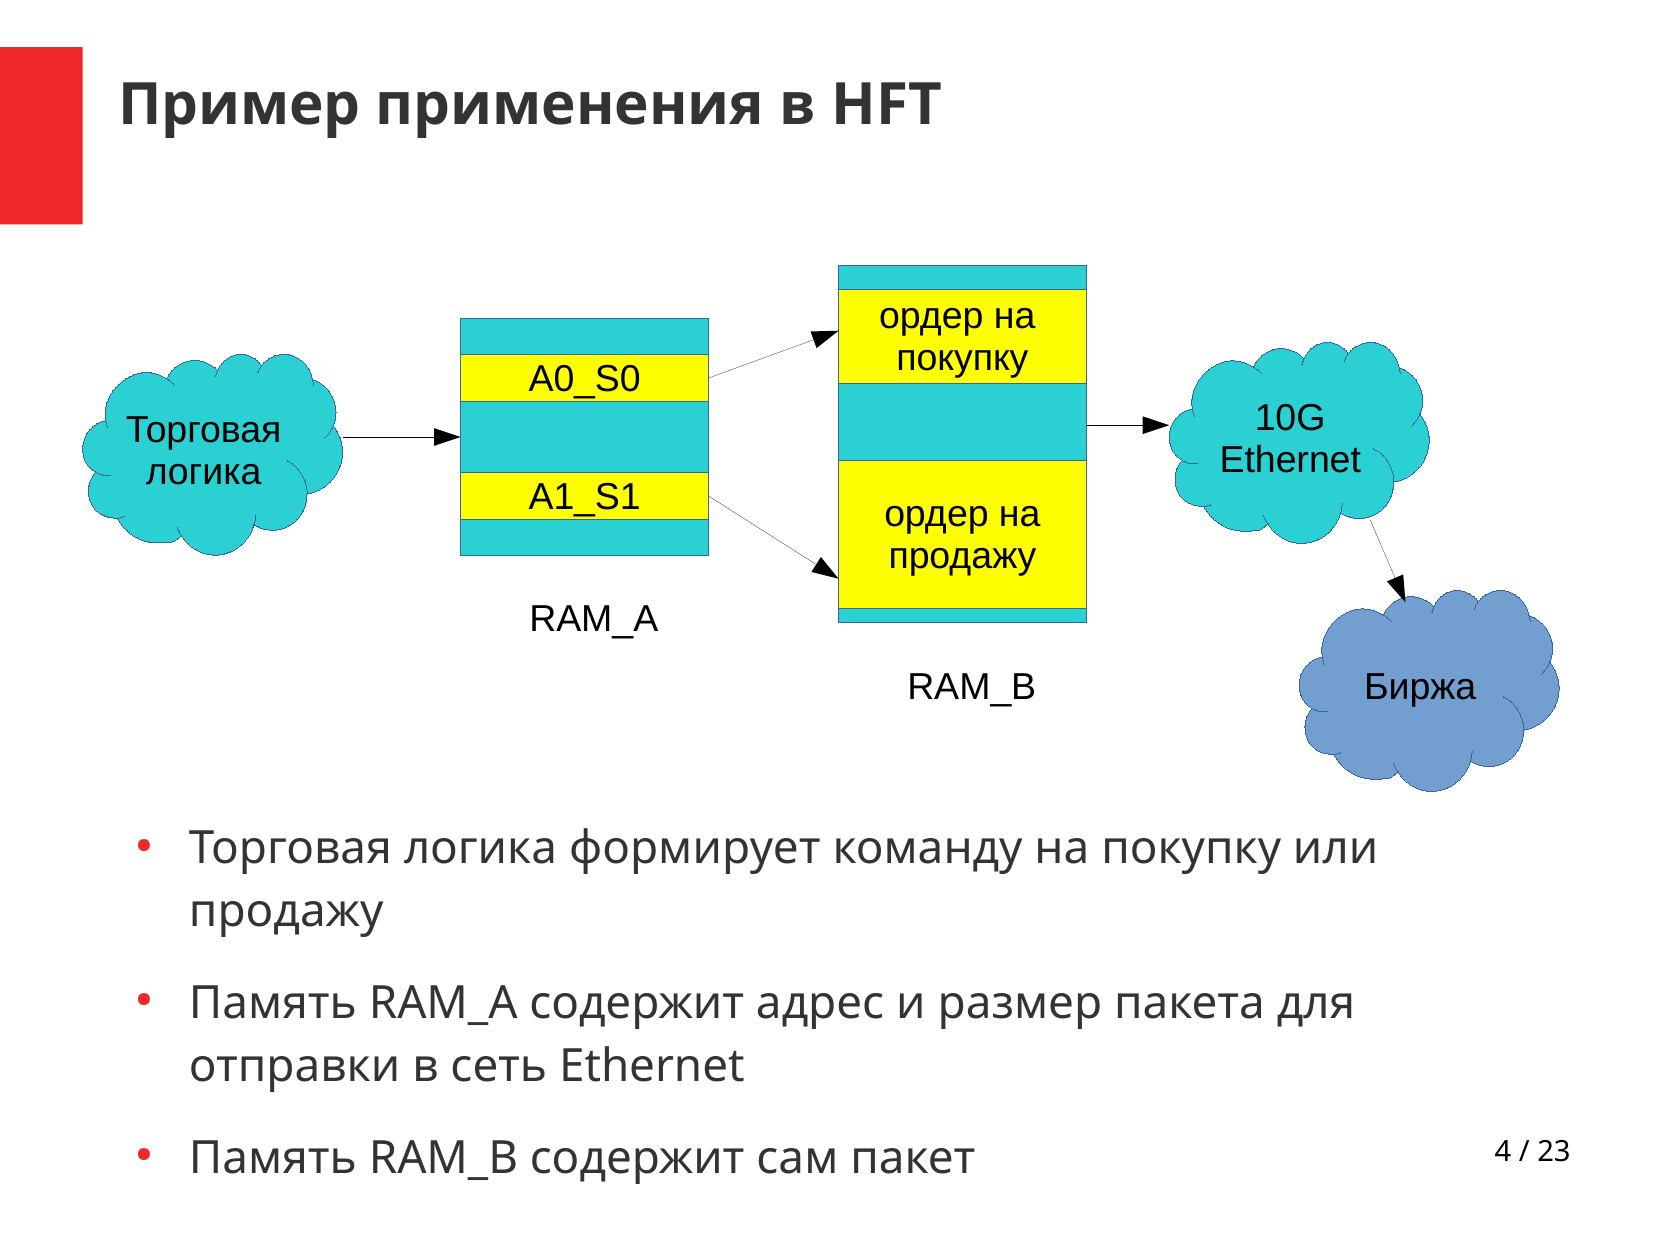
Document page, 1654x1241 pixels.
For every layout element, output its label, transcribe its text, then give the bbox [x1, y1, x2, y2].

text_box 10G Ethernet [1169, 342, 1430, 544]
text_box [838, 384, 1087, 460]
text_box A1_S1 [460, 472, 709, 520]
text_box [460, 520, 709, 556]
text_box ордер на продажу [838, 460, 1087, 609]
text_box RAM_B [892, 658, 1052, 715]
text_box Торговая логика [82, 354, 343, 556]
text_box A0_S0 [460, 354, 709, 402]
text_box [838, 609, 1087, 623]
text_box [460, 402, 709, 472]
list Торговая логика формирует команду на покупку или продажу Память RAM_A содержит адрес и размер пакета для отправки в сеть Ethernet Память RAM_B содержит сам пакет [118, 814, 1536, 1074]
text_box [460, 318, 709, 354]
text_box [838, 265, 1087, 289]
text_box Биржа [1299, 590, 1560, 792]
text_box ордер на покупку [838, 289, 1087, 384]
title Пример применения в HFT [118, 49, 1571, 154]
text_box RAM_A [514, 590, 674, 647]
